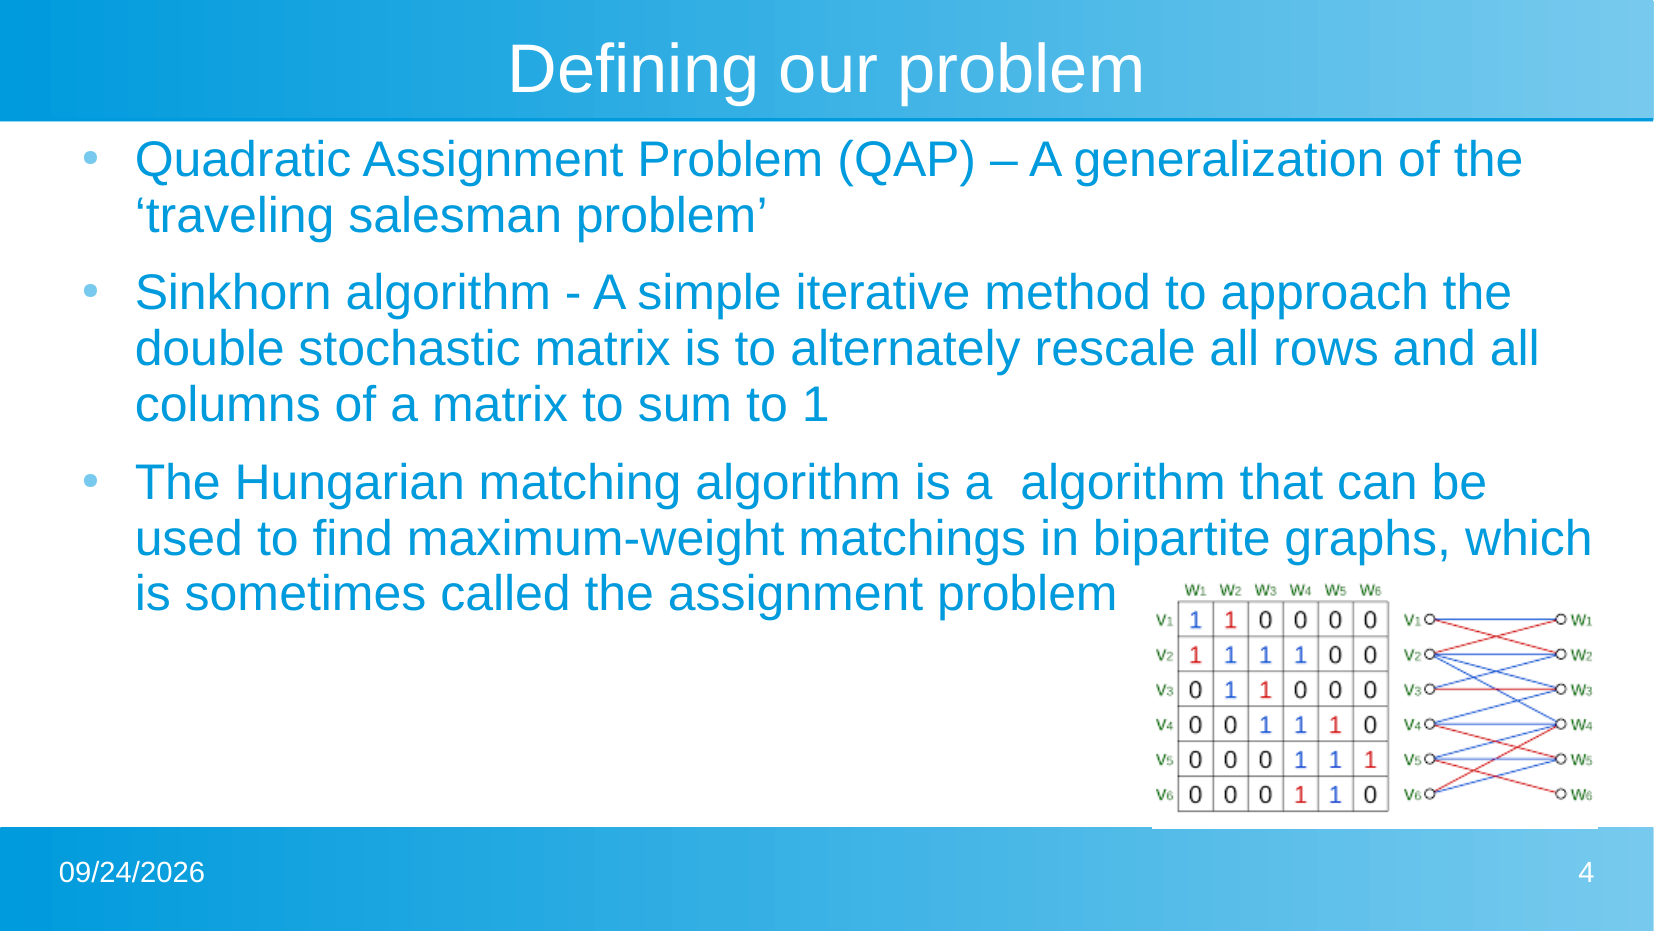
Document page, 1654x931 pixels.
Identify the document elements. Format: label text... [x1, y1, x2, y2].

picture [1152, 567, 1598, 829]
list Quadratic Assignment Problem (QAP) – A generalization of the ‘traveling salesman problem’ Sinkhorn algorithm - A simple iterative method to approach the double stochastic matrix is to alternately rescale all rows and all columns of a matrix to sum to 1 The Hungarian matching algorithm is a algorithm that can be used to find maximum-weight matchings in bipartite graphs, which is sometimes called the assignment problem [63, 131, 1600, 722]
title Defining our problem [59, 29, 1595, 108]
